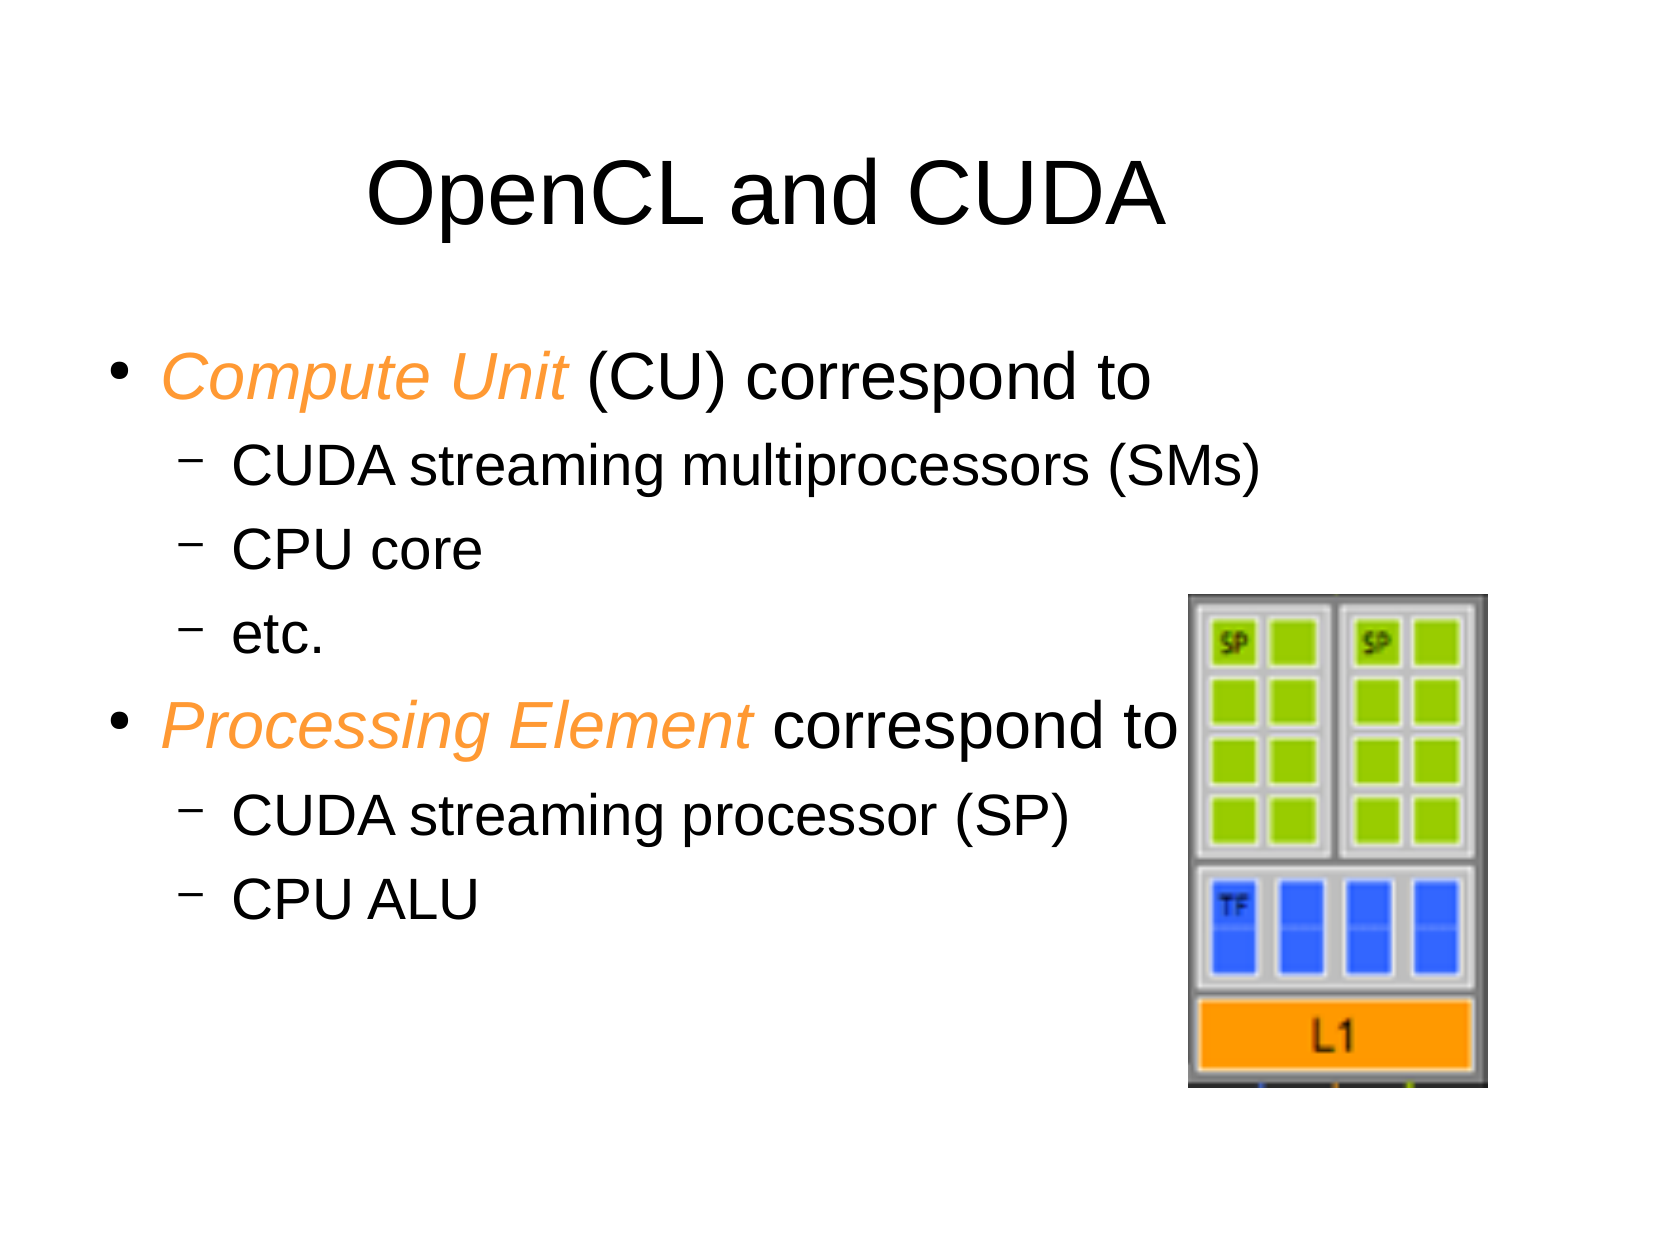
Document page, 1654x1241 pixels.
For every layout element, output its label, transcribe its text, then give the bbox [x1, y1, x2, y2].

list Compute Unit (CU) correspond to CUDA streaming multiprocessors (SMs) CPU core etc. Processing Element correspond to CUDA streaming processor (SP) CPU ALU [75, 324, 1426, 1036]
title OpenCL and CUDA [75, 75, 1426, 301]
picture [1188, 594, 1488, 1088]
